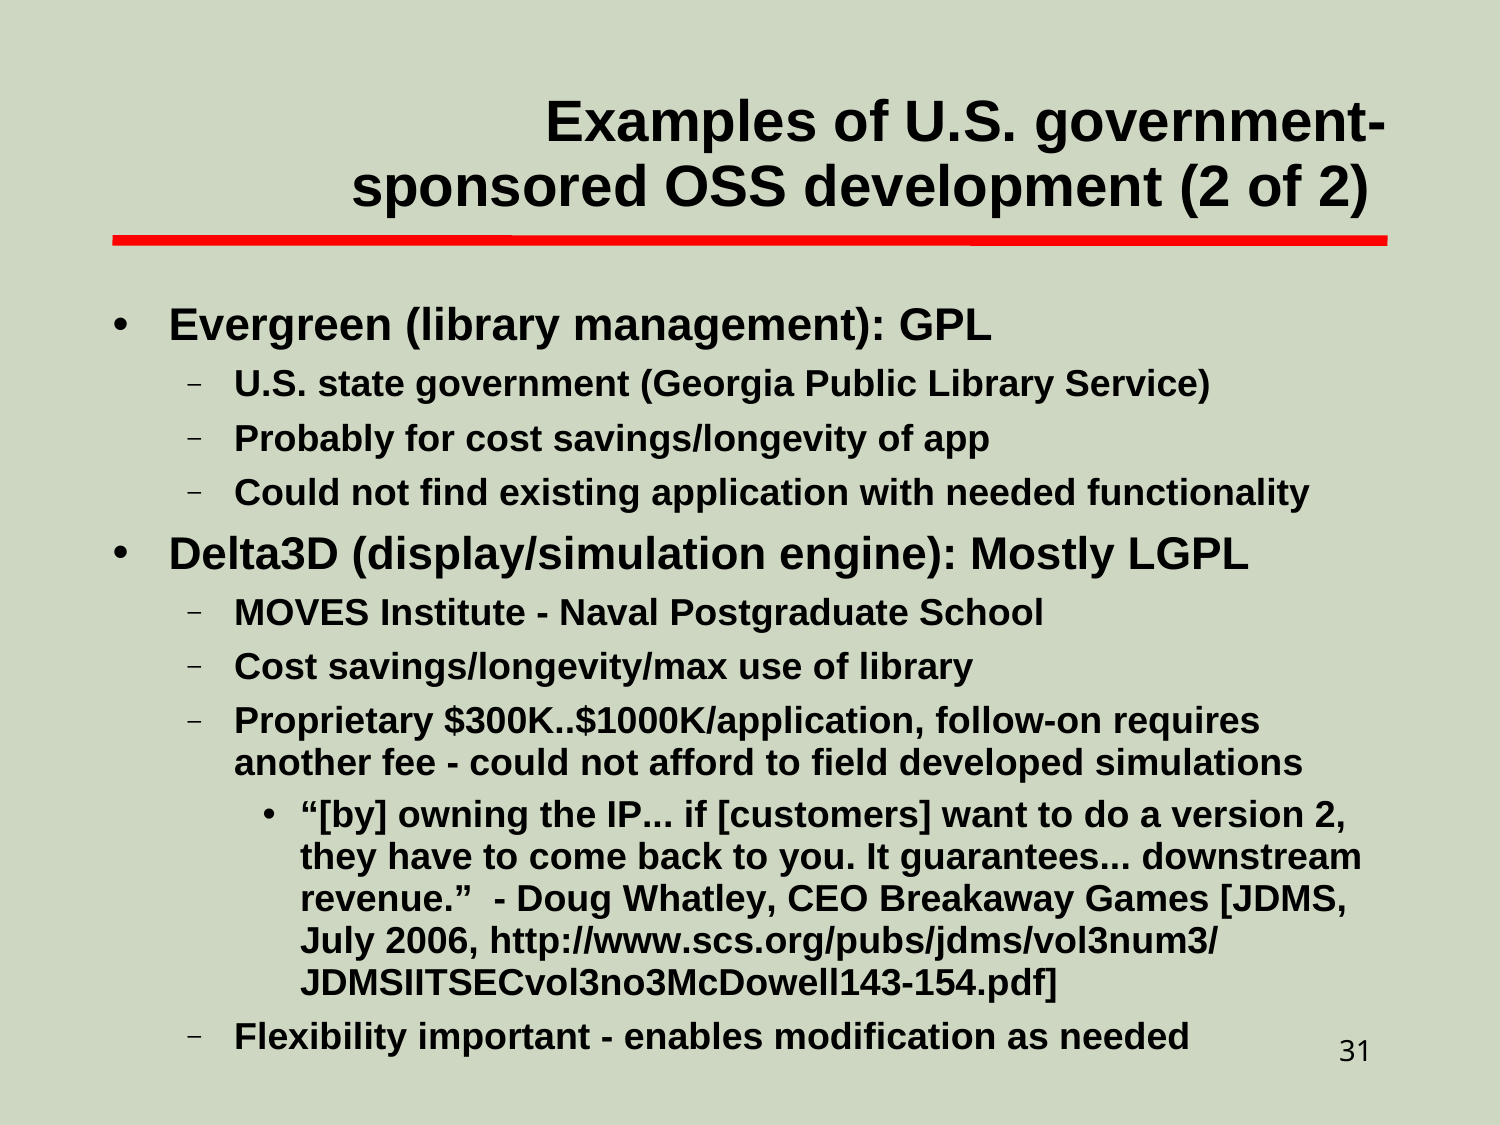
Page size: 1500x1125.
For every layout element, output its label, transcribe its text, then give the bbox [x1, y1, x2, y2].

title Examples of U.S. government-sponsored OSS development (2 of 2) [337, 89, 1388, 220]
list Evergreen (library management): GPL U.S. state government (Georgia Public Library Service) Probably for cost savings/longevity of app Could not find existing application with needed functionality Delta3D (display/simulation engine): Mostly LGPL MOVES Institute - Naval Postgraduate School Cost savings/longevity/max use of library Proprietary $300K..$1000K/application, follow-on requires another fee - could not afford to field developed simulations “[by] owning the IP... if [customers] want to do a version 2, they have to come back to you. It guarantees... downstream revenue.” - Doug Whatley, CEO Breakaway Games [JDMS, July 2006, http://www.scs.org/pubs/jdms/vol3num3/ JDMSIITSECvol3no3McDowell143-154.pdf] Flexibility important - enables modification as needed [112, 299, 1388, 1084]
